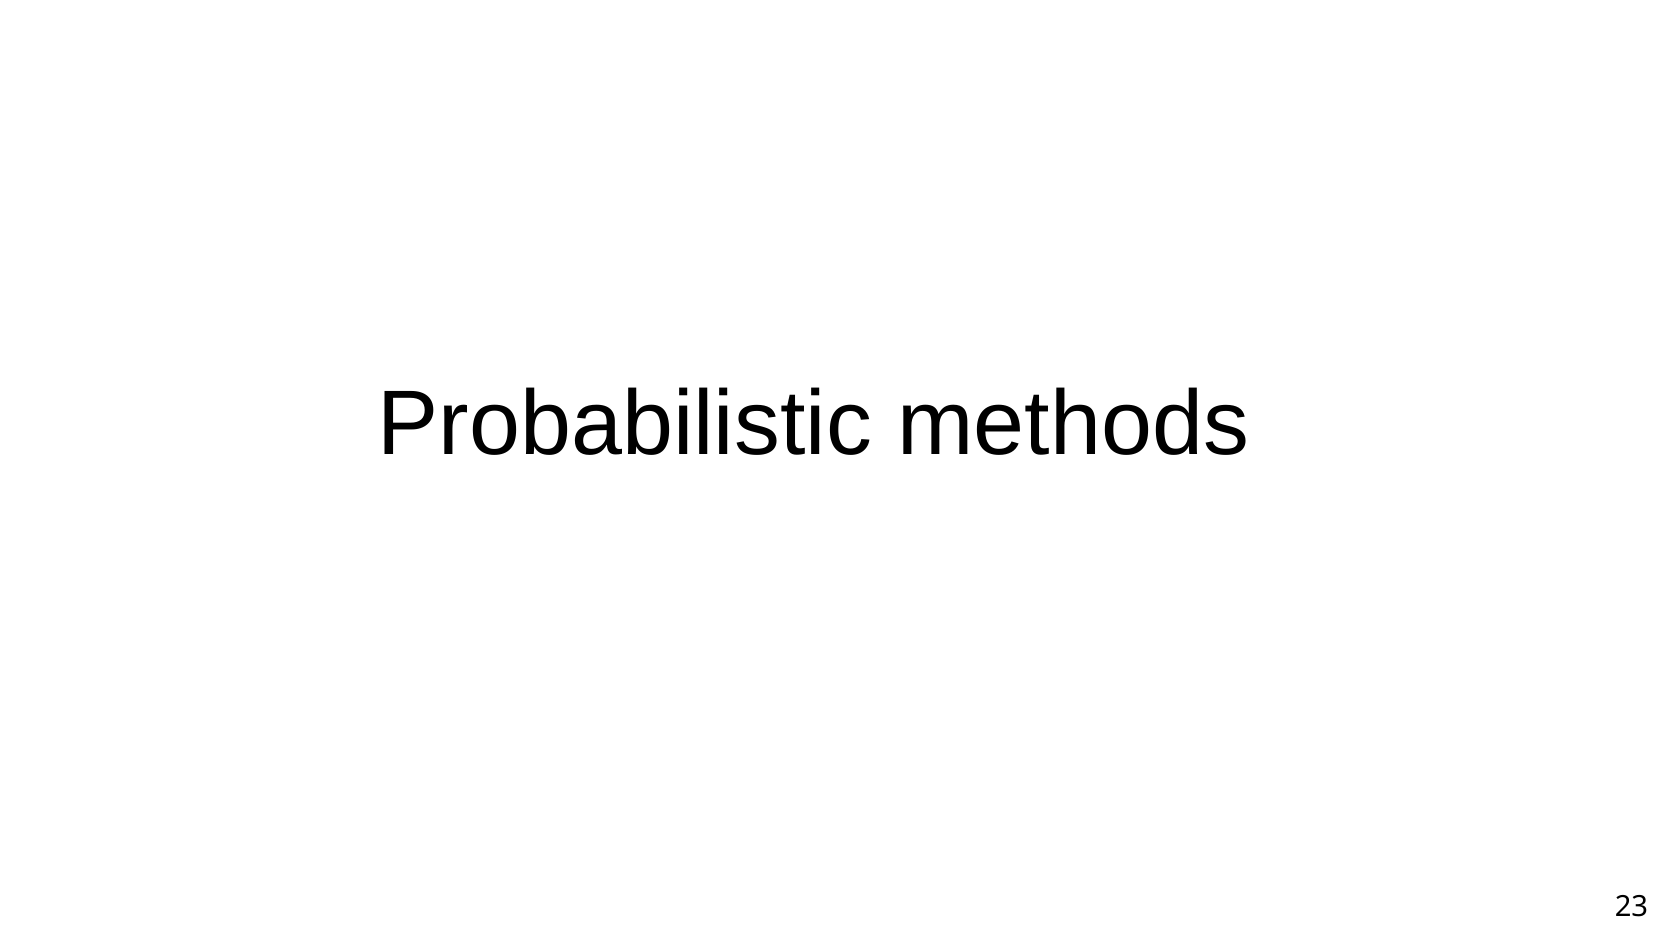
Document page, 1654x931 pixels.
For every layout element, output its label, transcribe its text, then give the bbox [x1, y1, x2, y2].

title Probabilistic methods [70, 345, 1559, 501]
